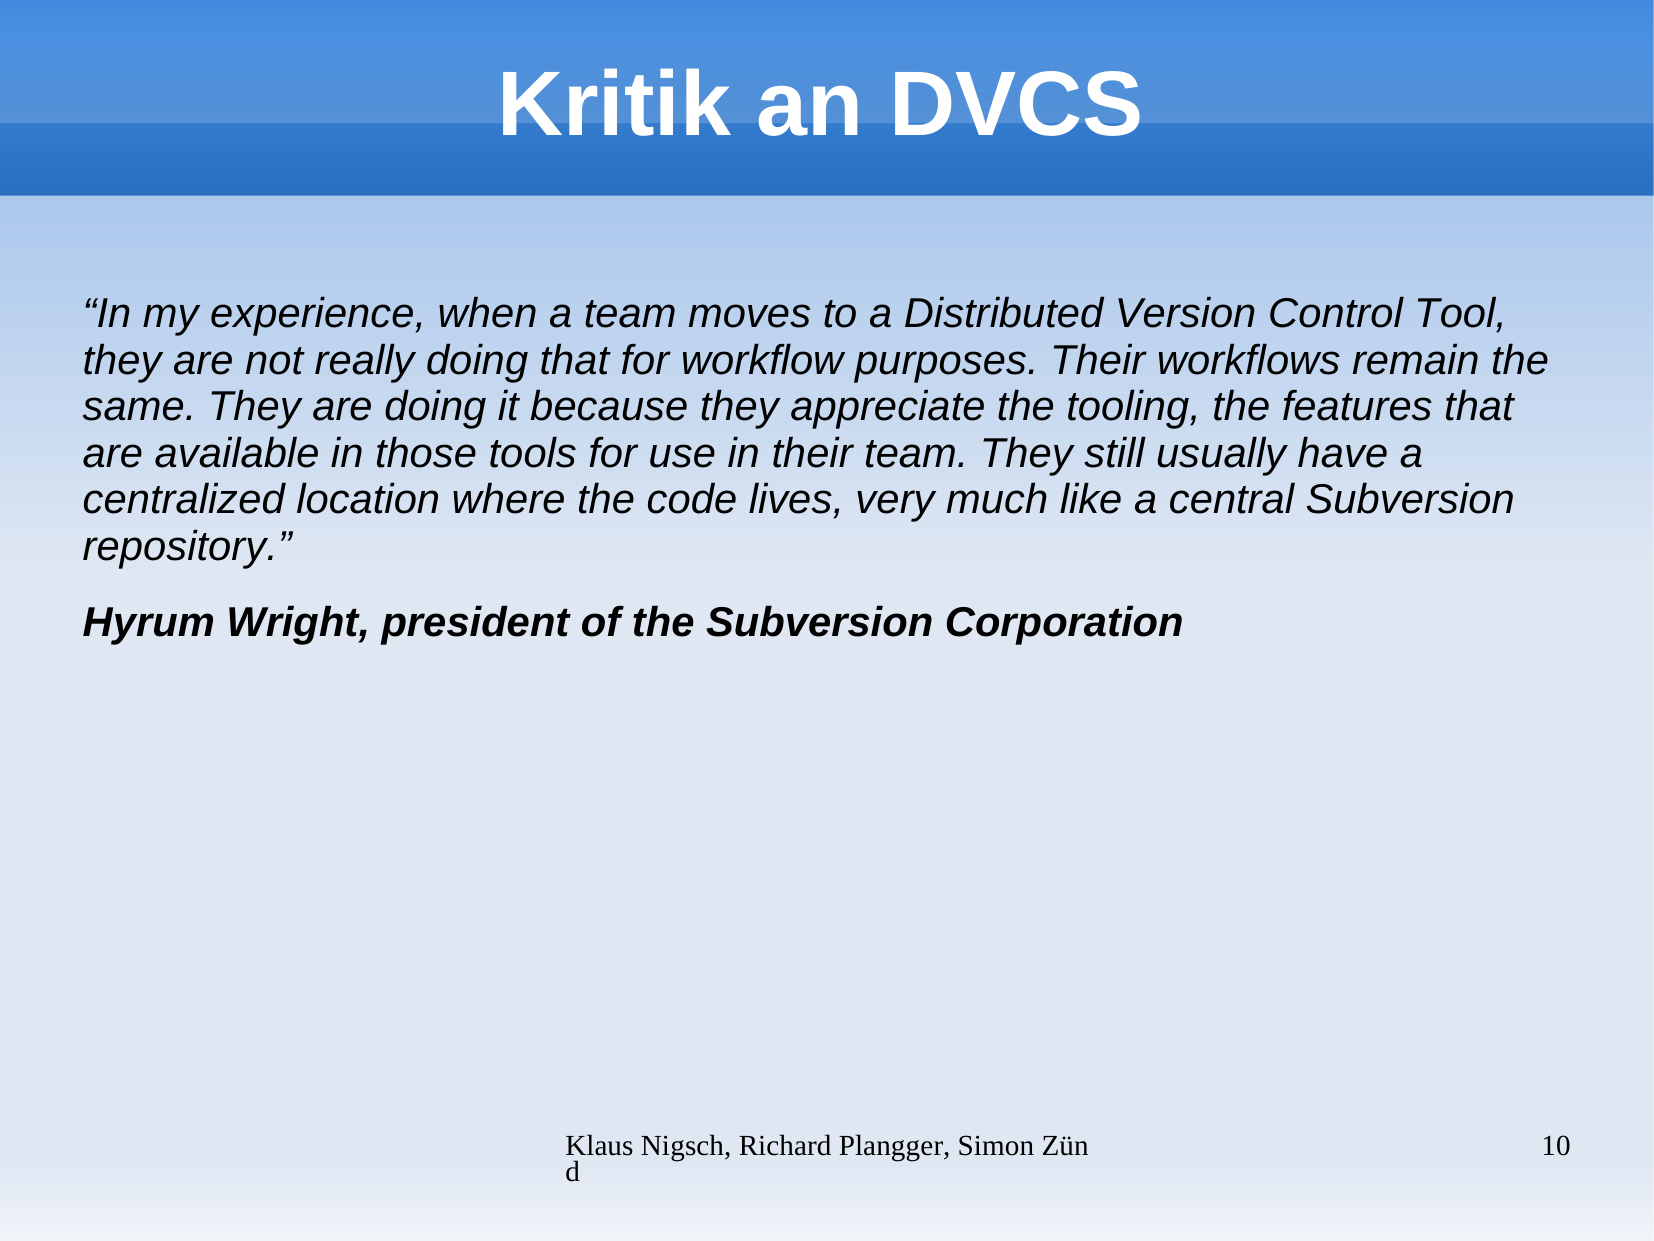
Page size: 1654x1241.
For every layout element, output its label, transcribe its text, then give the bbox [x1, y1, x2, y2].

title Kritik an DVCS [76, 0, 1565, 208]
list “In my experience, when a team moves to a Distributed Version Control Tool, they are not really doing that for workflow purposes. Their workflows remain the same. They are doing it because they appreciate the tooling, the features that are available in those tools for use in their team. They still usually have a centralized location where the code lives, very much like a central Subversion repository.” Hyrum Wright, president of the Subversion Corporation [82, 290, 1571, 1109]
picture [0, 0, 1654, 1241]
